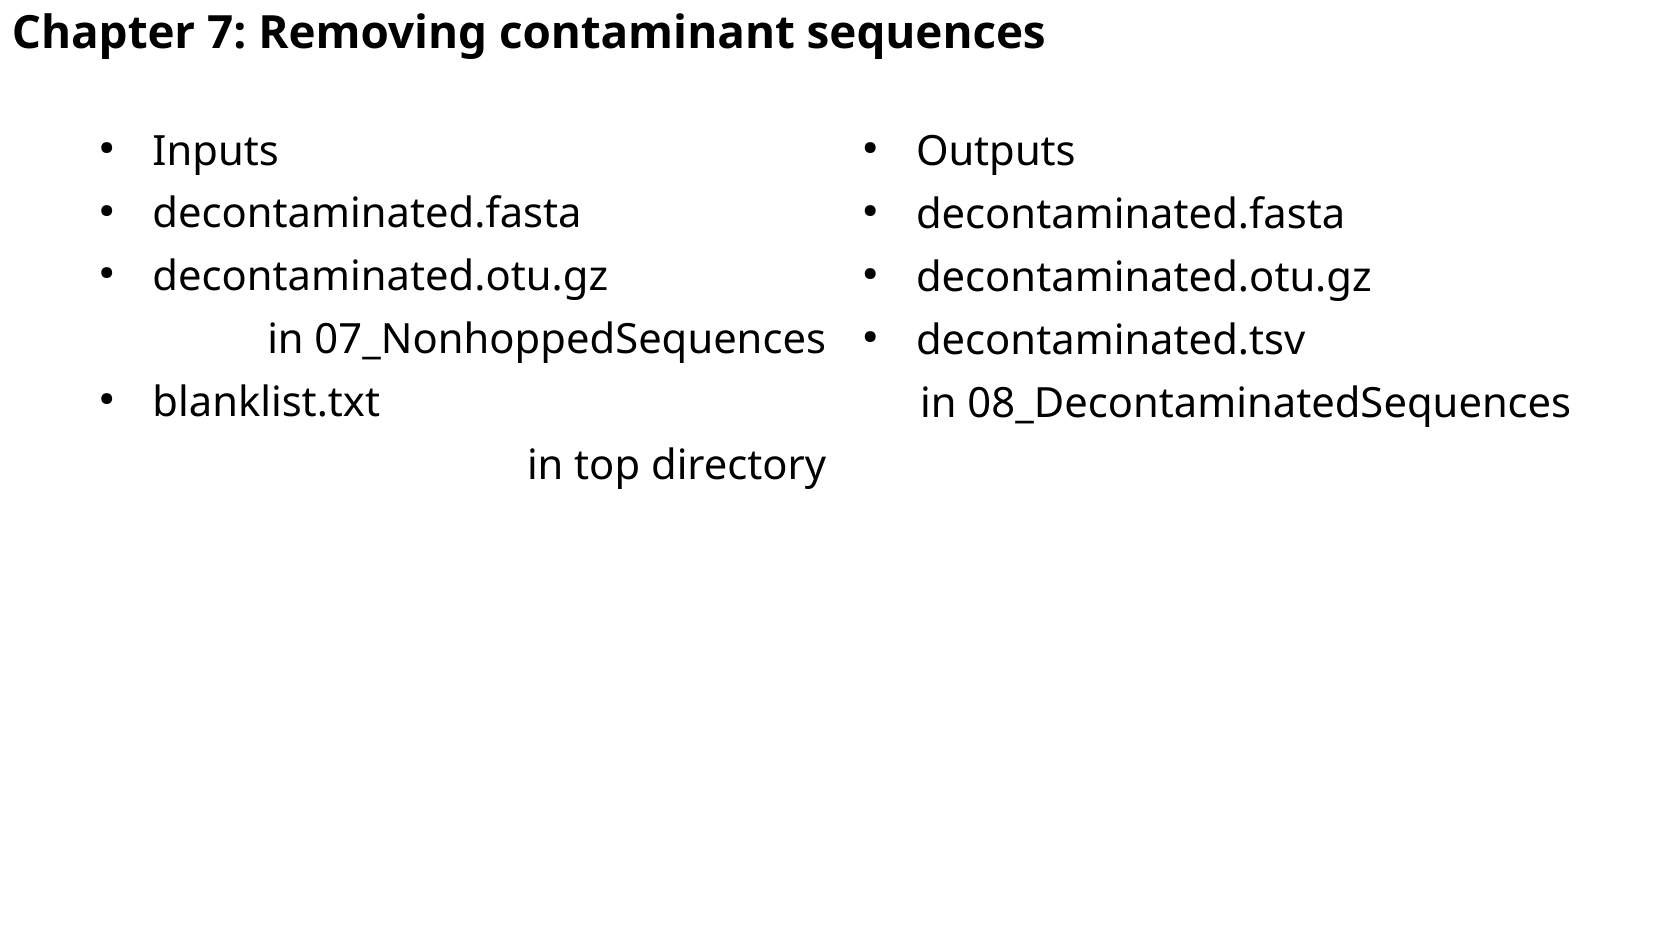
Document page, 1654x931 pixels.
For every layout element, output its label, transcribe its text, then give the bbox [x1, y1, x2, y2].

title Chapter 7: Removing contaminant sequences [11, 0, 1642, 130]
list Outputs decontaminated.fasta decontaminated.otu.gz decontaminated.tsv in 08_DecontaminatedSequences [845, 120, 1572, 759]
list Inputs decontaminated.fasta decontaminated.otu.gz in 07_NonhoppedSequences blanklist.txt in top directory [81, 120, 827, 809]
